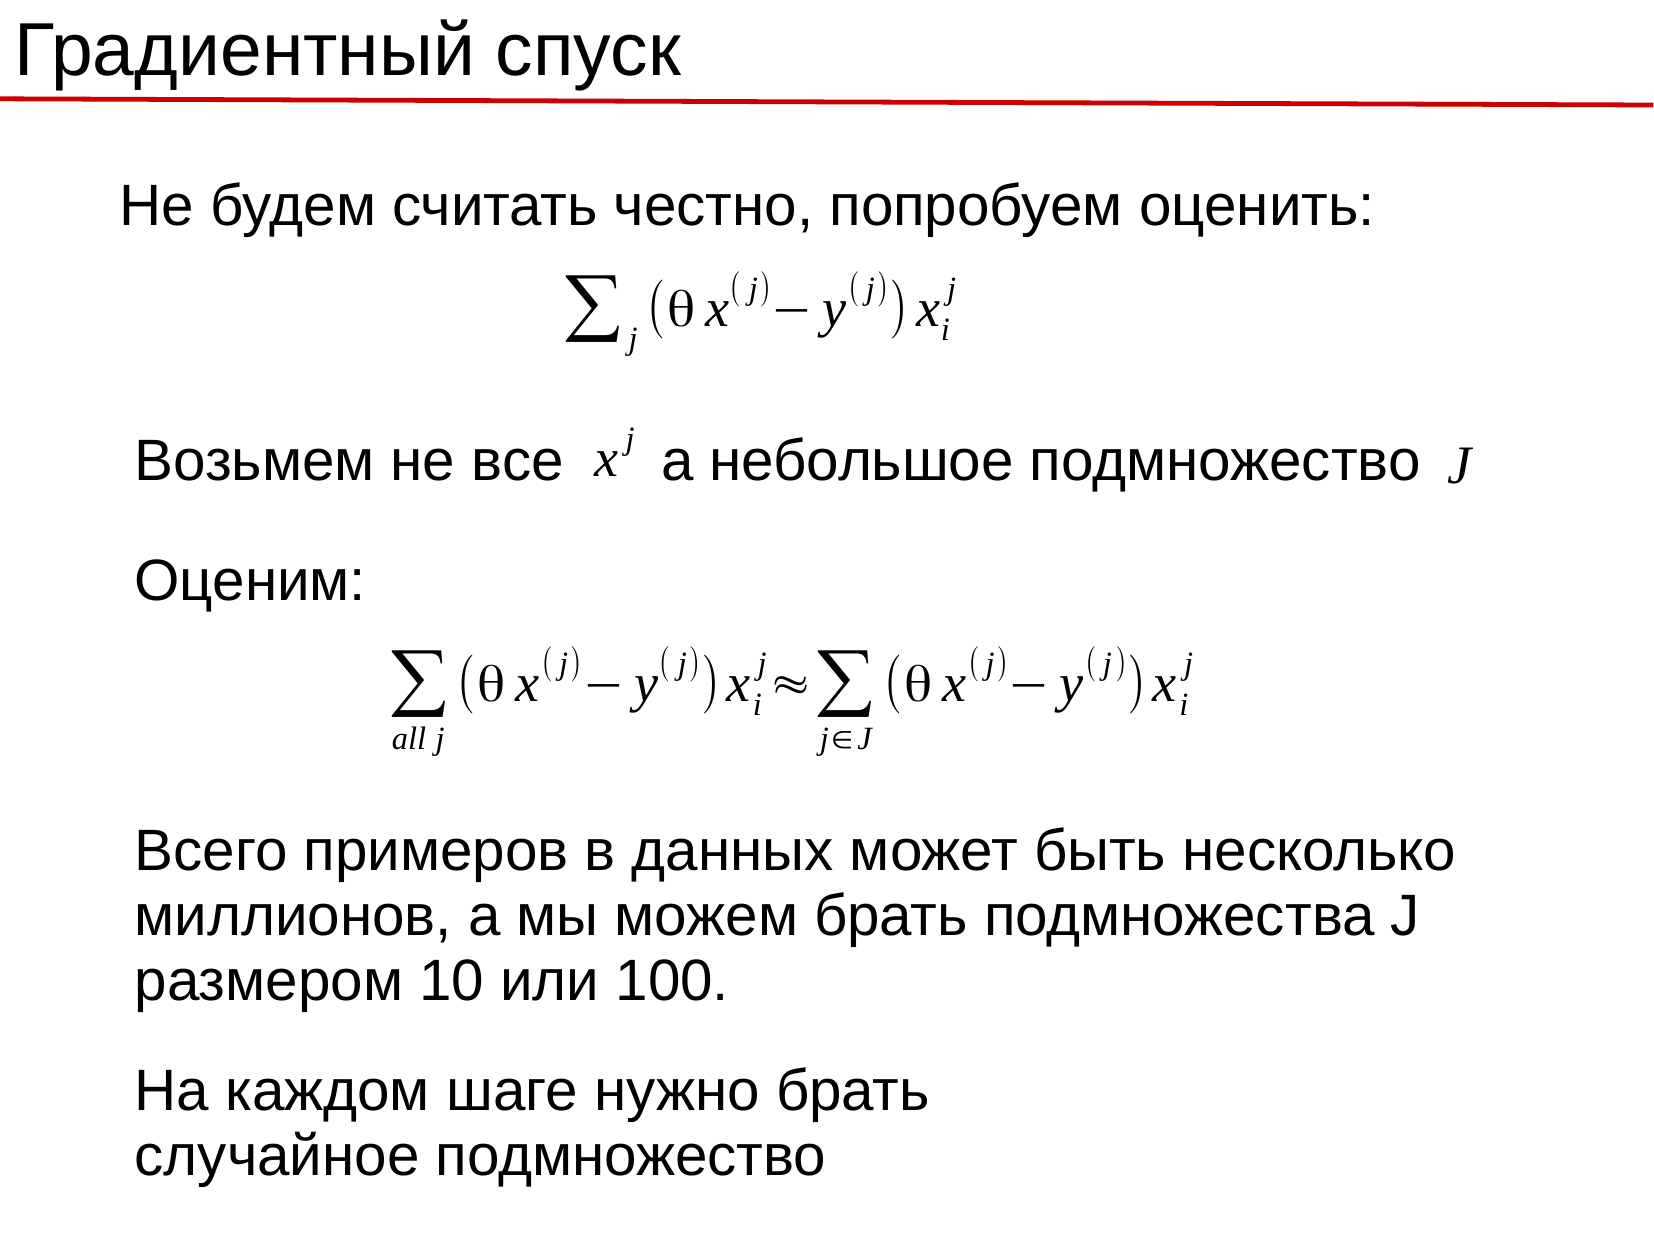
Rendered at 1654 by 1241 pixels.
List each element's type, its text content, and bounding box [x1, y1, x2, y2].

chart [555, 310, 963, 357]
chart [381, 645, 1201, 757]
text_box Оценим: [120, 540, 391, 631]
text_box Всего примеров в данных может быть несколько миллионов, а мы можем брать подмножества J размером 10 или 100. [120, 810, 1516, 1021]
text_box Возьмем не все а небольшое подмножество [120, 420, 1501, 565]
text_box На каждом шаге нужно брать случайное подмножество [120, 1050, 1186, 1195]
chart [585, 420, 642, 488]
text_box Градиентный спуск [0, 0, 1306, 99]
chart [1440, 435, 1483, 496]
text_box Не будем считать честно, попробуем оценить: [105, 165, 1486, 310]
